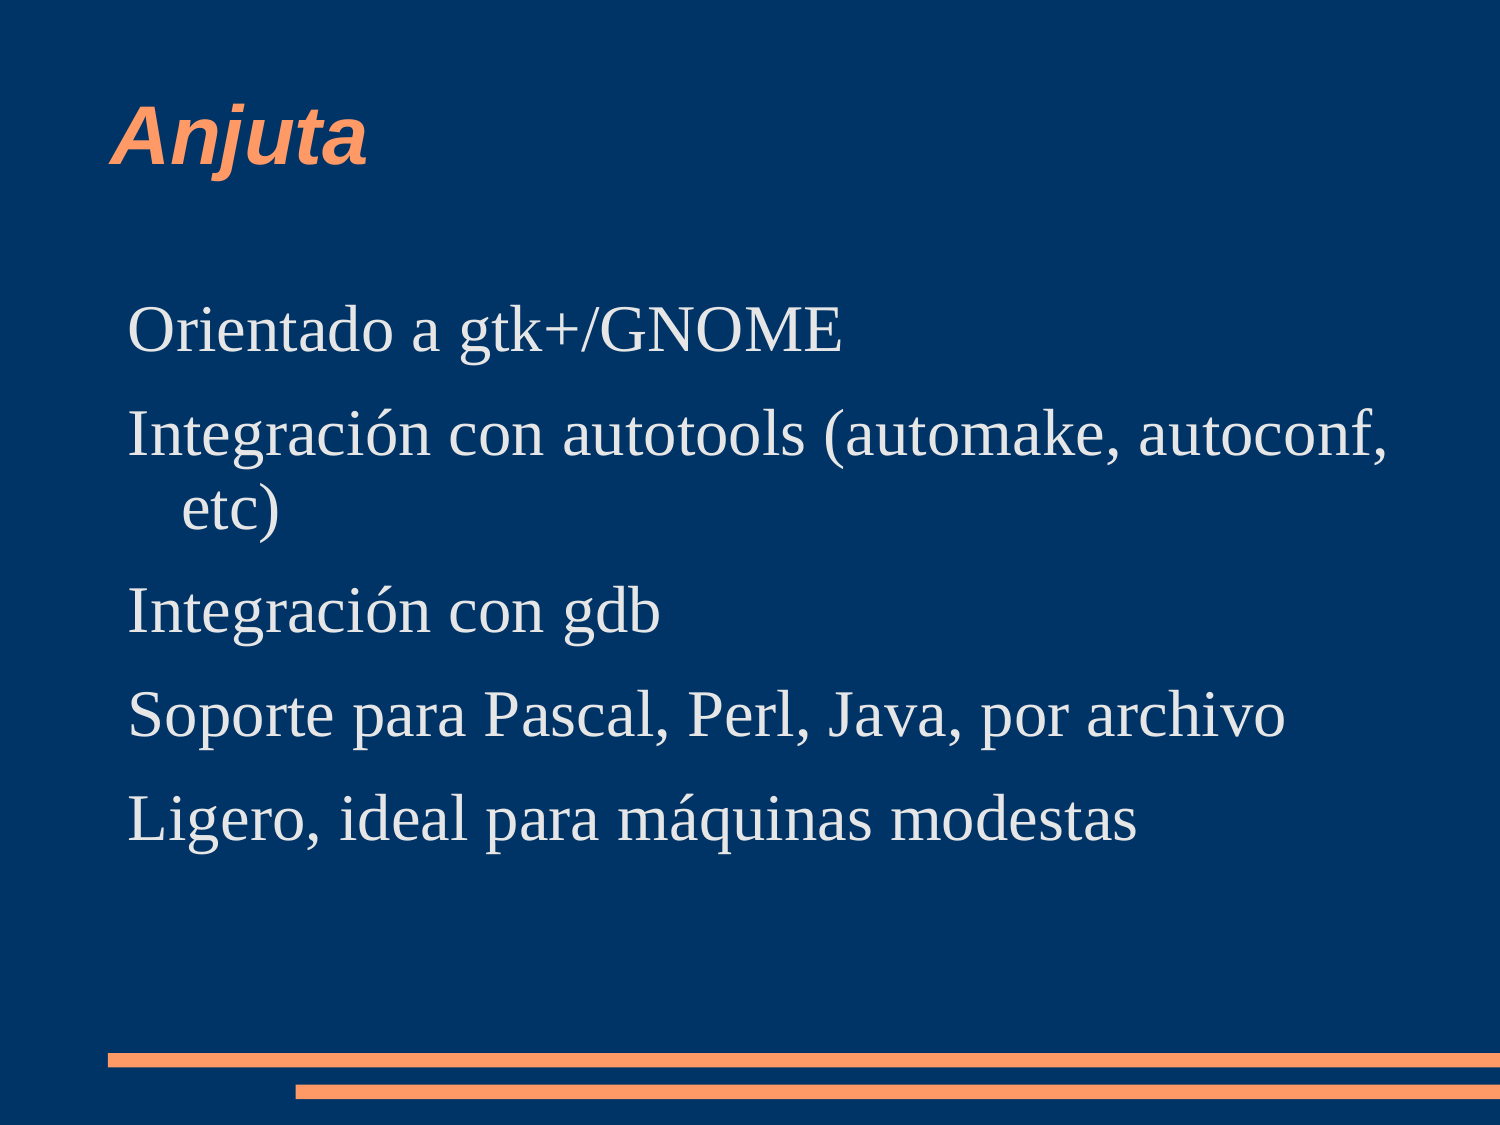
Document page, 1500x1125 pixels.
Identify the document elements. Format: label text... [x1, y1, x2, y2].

list Orientado a gtk+/GNOME Integración con autotools (automake, autoconf, etc) Integración con gdb Soporte para Pascal, Perl, Java, por archivo Ligero, ideal para máquinas modestas [110, 292, 1416, 1027]
title Anjuta [110, 41, 1392, 230]
